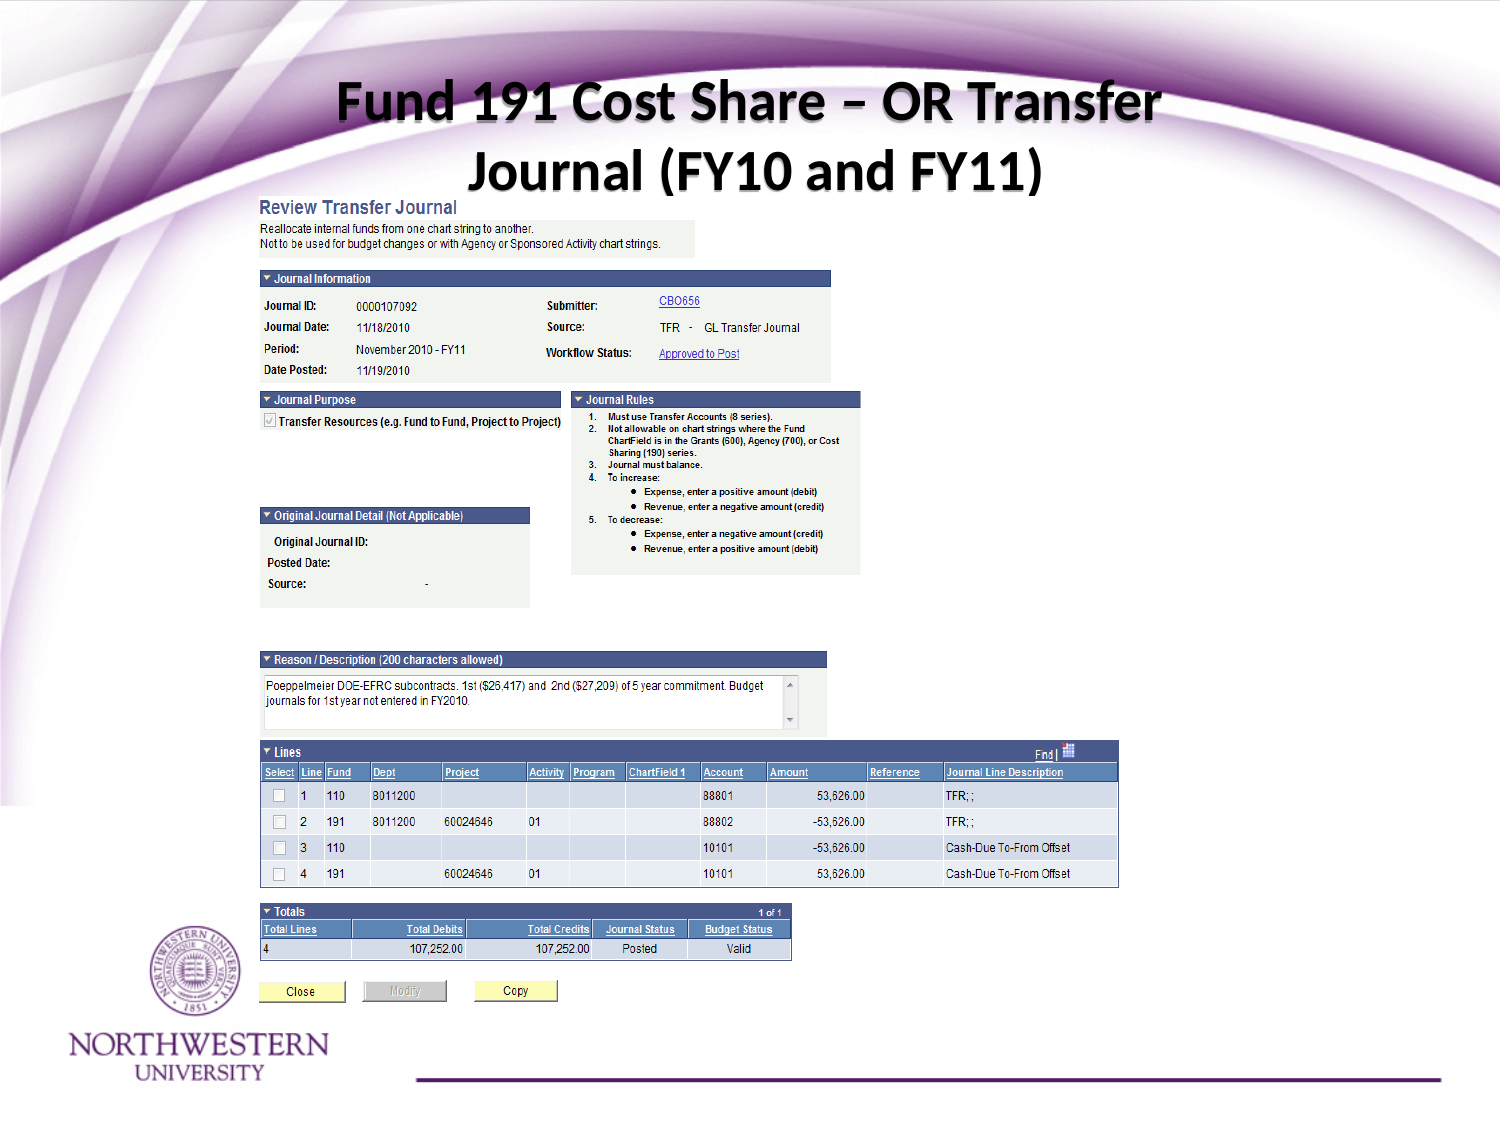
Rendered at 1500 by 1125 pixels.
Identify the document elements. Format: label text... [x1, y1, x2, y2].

title Fund 191 Cost Share – OR Transfer Journal (FY10 and FY11) [75, 48, 1426, 215]
picture [259, 196, 1137, 1033]
